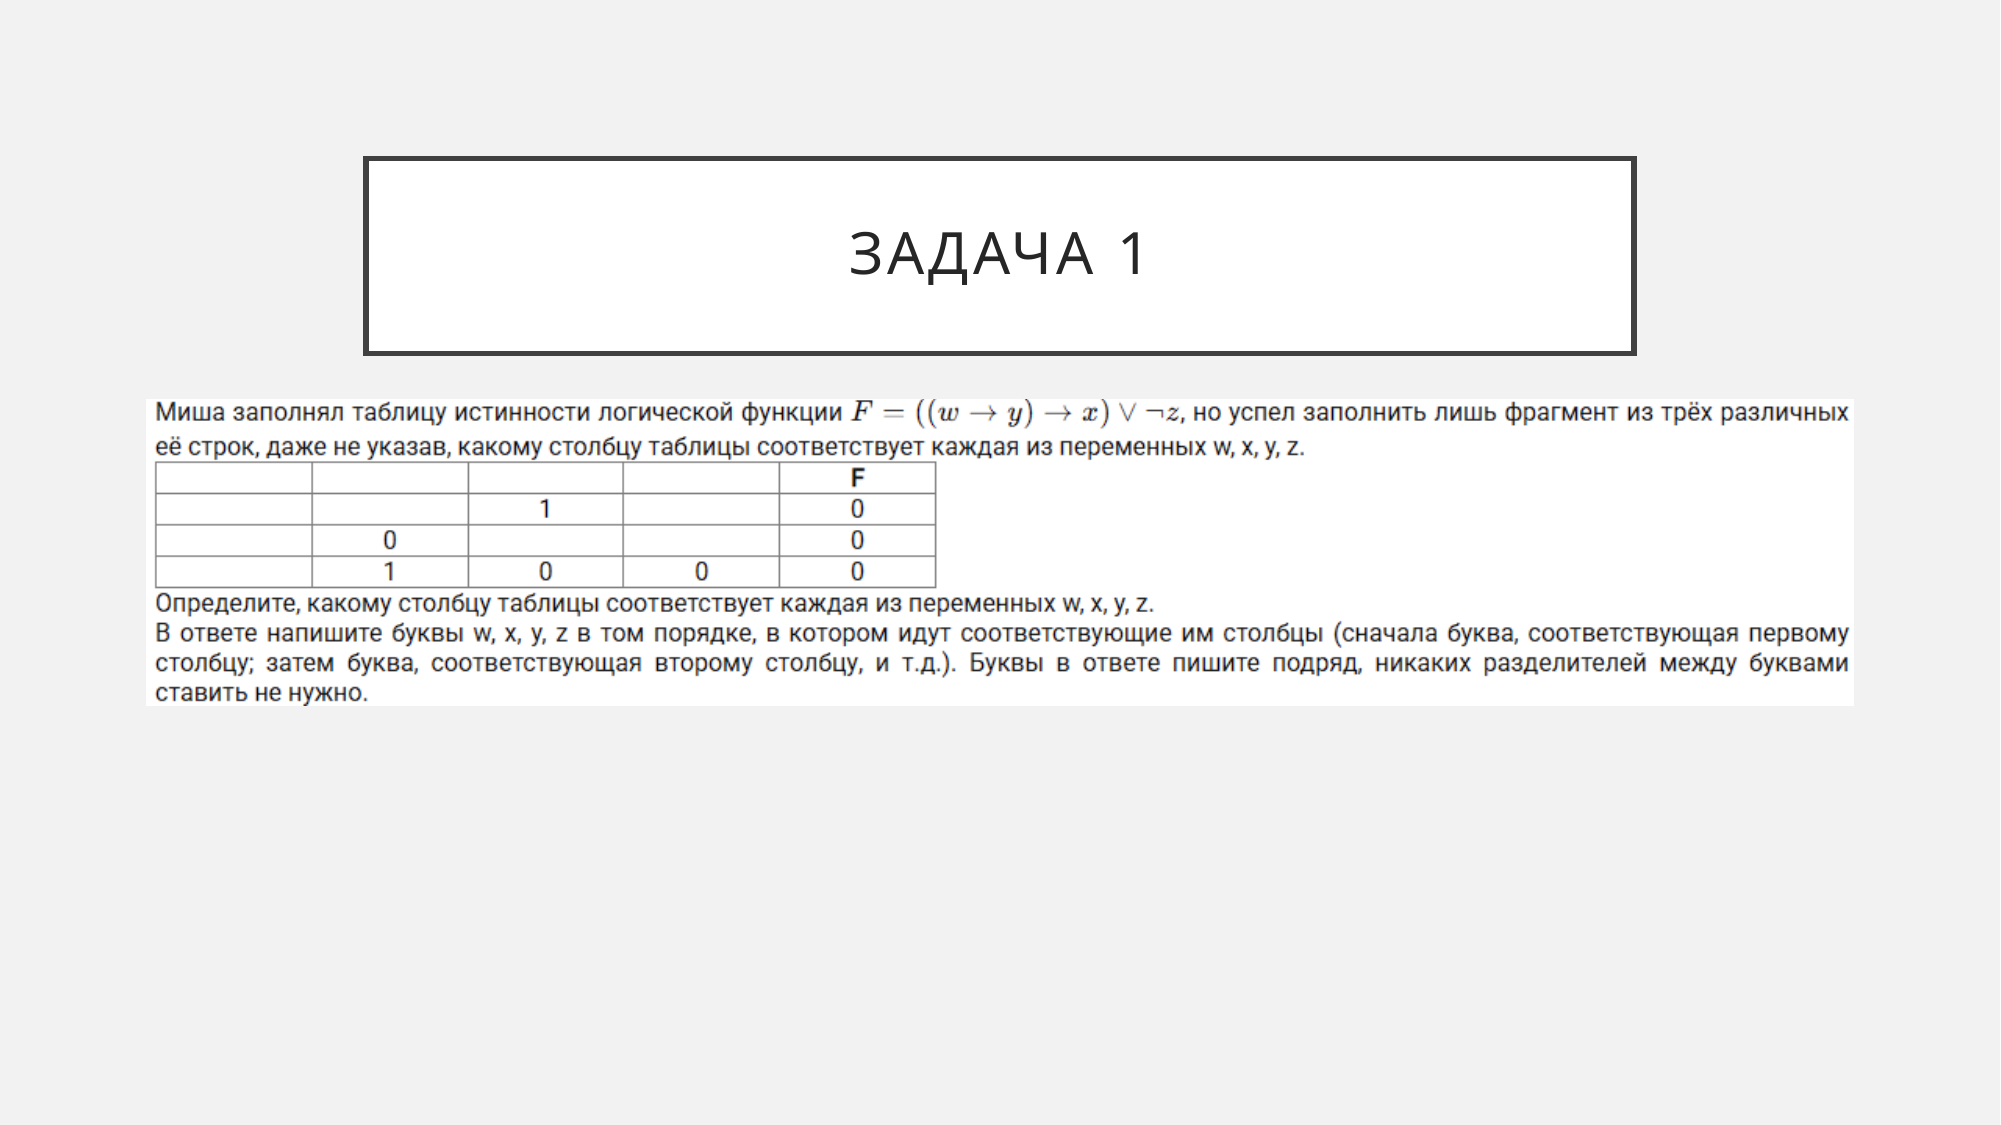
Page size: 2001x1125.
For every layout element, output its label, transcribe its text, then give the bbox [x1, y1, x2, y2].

title Задача 1 [366, 158, 1634, 354]
picture [146, 399, 1854, 706]
